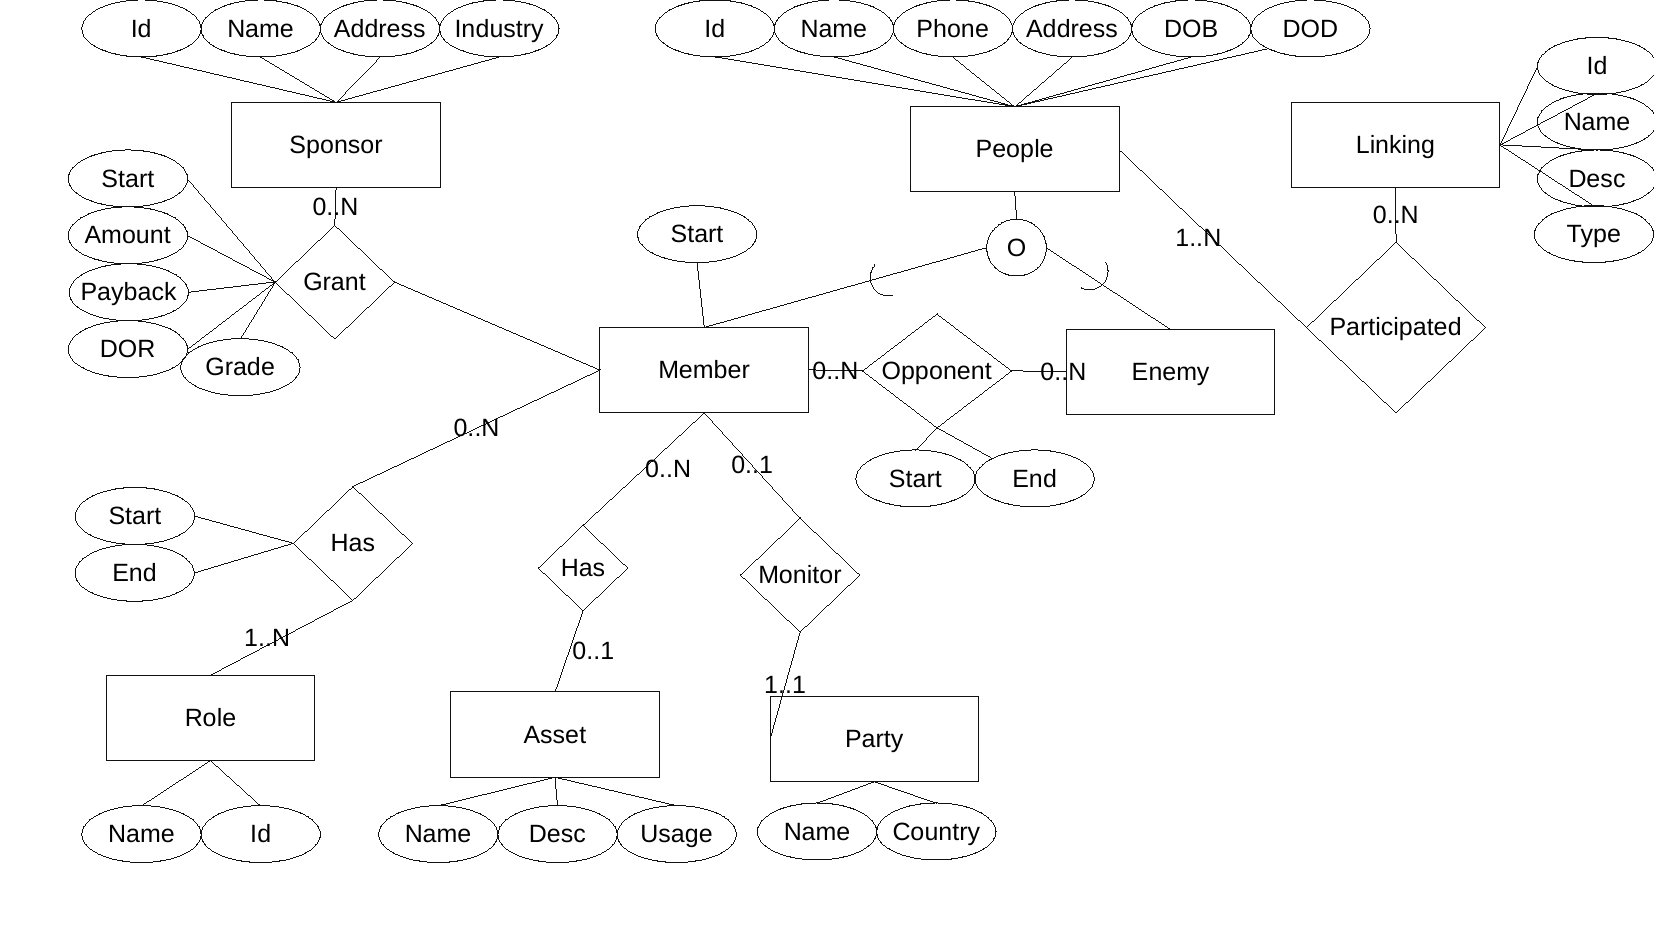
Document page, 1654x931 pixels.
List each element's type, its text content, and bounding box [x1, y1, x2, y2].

text_box Participated [1306, 241, 1486, 413]
text_box Amount [68, 206, 188, 264]
text_box Grant [276, 225, 394, 339]
text_box End [75, 544, 195, 602]
text_box Has [293, 487, 413, 600]
text_box Name [1537, 94, 1654, 150]
text_box Id [81, 0, 202, 57]
text_box Name [774, 0, 894, 57]
text_box Desc [1537, 149, 1654, 206]
text_box Role [106, 675, 315, 761]
text_box Name [378, 805, 498, 863]
text_box Payback [69, 264, 189, 321]
text_box Member [599, 327, 809, 413]
text_box Start [75, 487, 195, 544]
text_box Name [757, 802, 877, 860]
text_box Monitor [740, 518, 860, 632]
text_box Name [81, 805, 202, 863]
text_box People [910, 106, 1120, 192]
text_box Type [1534, 205, 1654, 263]
text_box Start [637, 205, 757, 263]
text_box Name [201, 0, 320, 57]
text_box Country [877, 802, 997, 860]
text_box Id [655, 0, 774, 57]
text_box Start [855, 449, 975, 507]
text_box DOD [1251, 0, 1371, 57]
text_box Address [320, 0, 440, 57]
text_box Grade [180, 338, 301, 396]
text_box Opponent [862, 313, 1012, 428]
text_box Address [1012, 0, 1132, 57]
text_box End [974, 449, 1095, 507]
text_box O [986, 219, 1047, 276]
text_box Linking [1291, 102, 1500, 188]
text_box DOR [68, 320, 188, 378]
text_box Asset [450, 691, 660, 778]
text_box Enemy [1066, 329, 1275, 415]
text_box Sponsor [231, 102, 441, 188]
text_box Desc [497, 805, 617, 863]
text_box Id [201, 805, 321, 863]
text_box DOB [1131, 0, 1251, 57]
text_box Party [770, 696, 979, 782]
text_box Usage [617, 805, 737, 863]
text_box Id [1537, 37, 1654, 95]
text_box Industry [439, 0, 560, 57]
text_box Start [68, 149, 188, 207]
text_box Has [538, 524, 628, 611]
text_box Phone [894, 0, 1012, 57]
